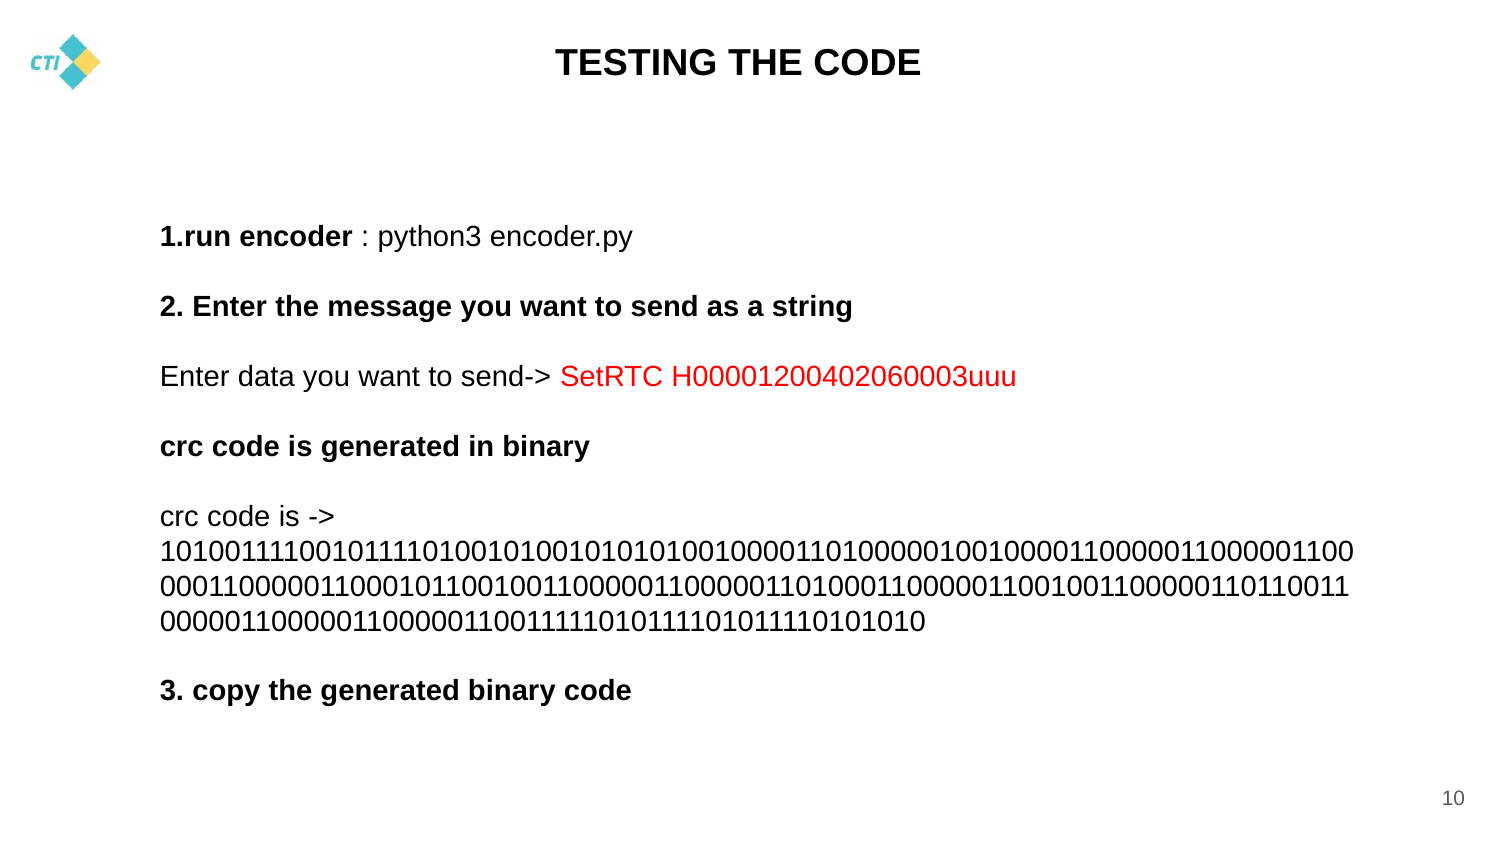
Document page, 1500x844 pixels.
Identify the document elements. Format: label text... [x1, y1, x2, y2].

slide_number <number> [1389, 764, 1480, 830]
picture [31, 33, 101, 91]
text_box TESTING THE CODE [539, 22, 961, 102]
text_box 1.run encoder : python3 encoder.py 2. Enter the message you want to send as a string Enter data you want to send-> SetRTC H00001200402060003uuu crc code is generated in binary crc code is -> 1010011110010111101001010010101010010000110100000100100001100000110000011000001100000110001011001001100000110000011010001100000110010011000001101100110000011000001100000110011111010111101011110101010 3. copy the generated binary code [144, 202, 1373, 741]
